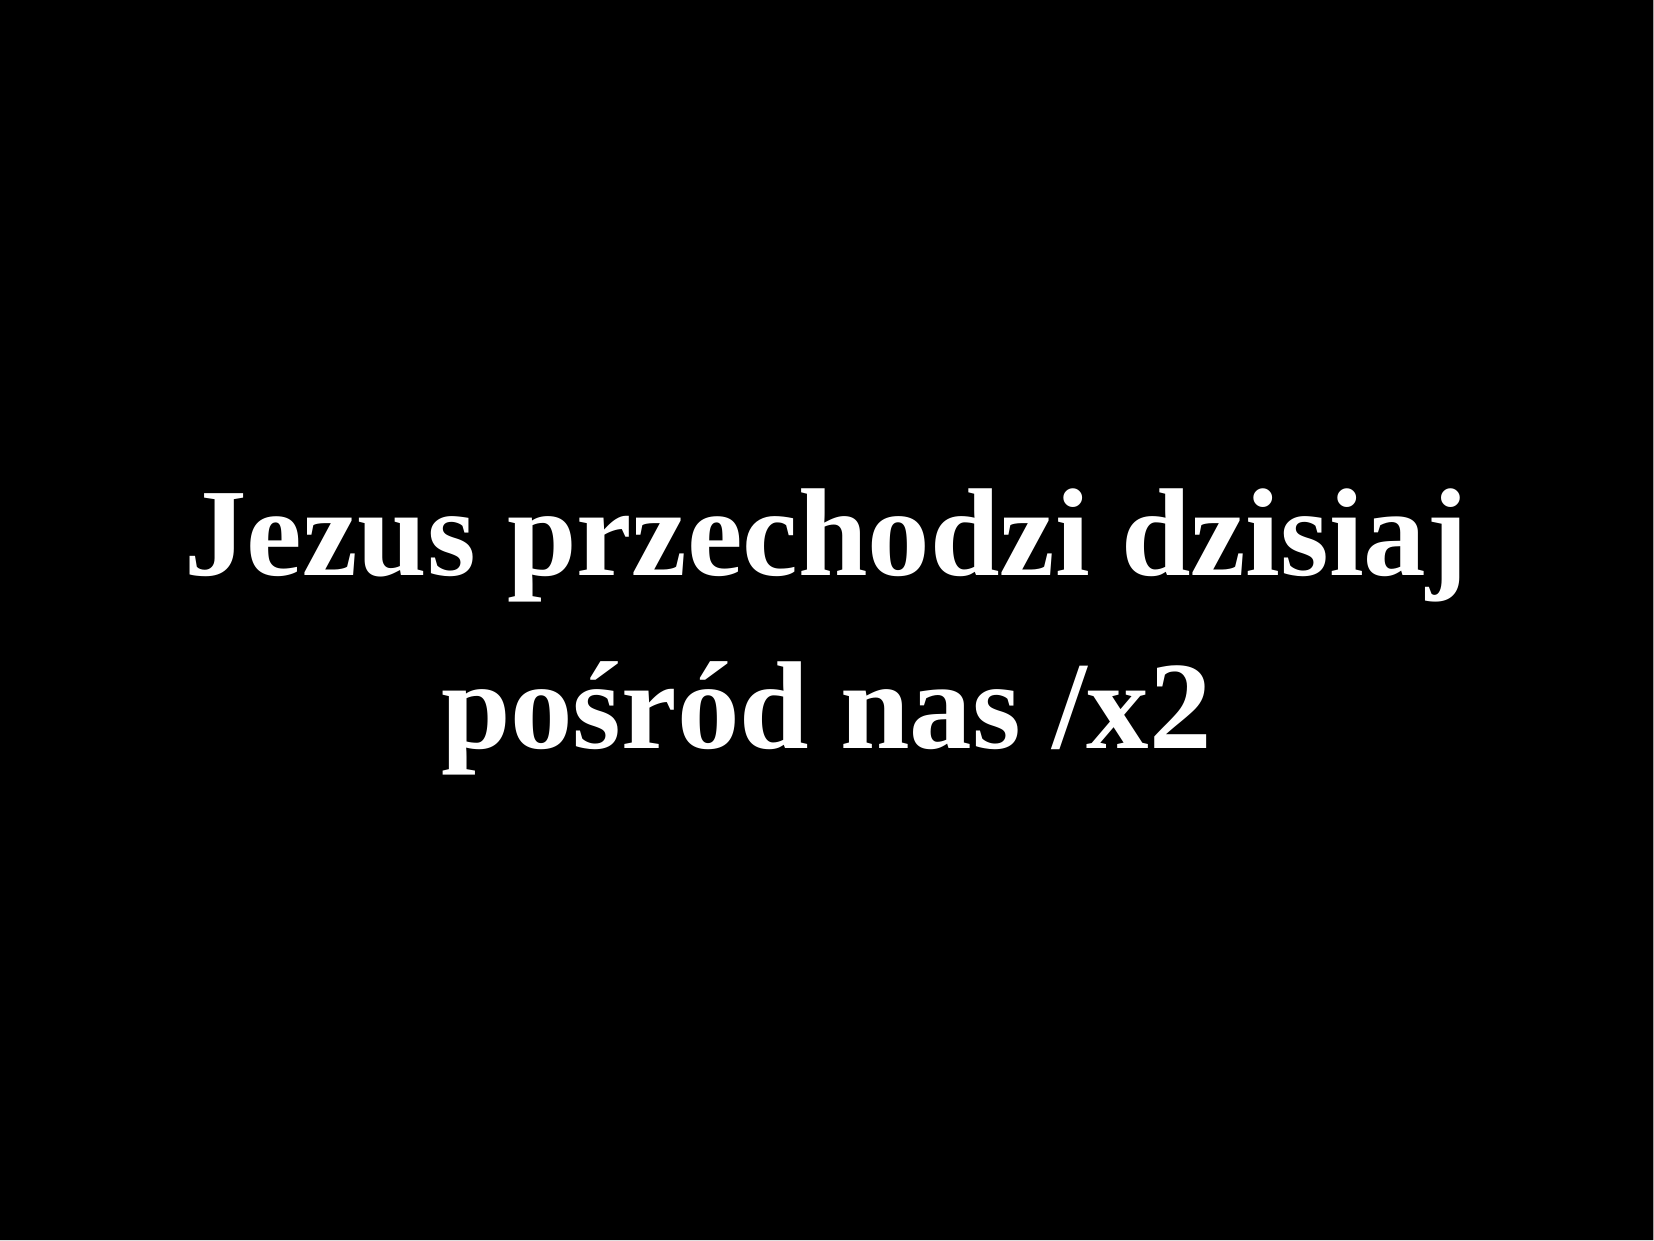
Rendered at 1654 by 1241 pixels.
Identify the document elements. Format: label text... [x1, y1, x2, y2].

title Jezus przechodzi dzisiaj ppp pośród nas /x2 [0, 0, 1654, 1241]
